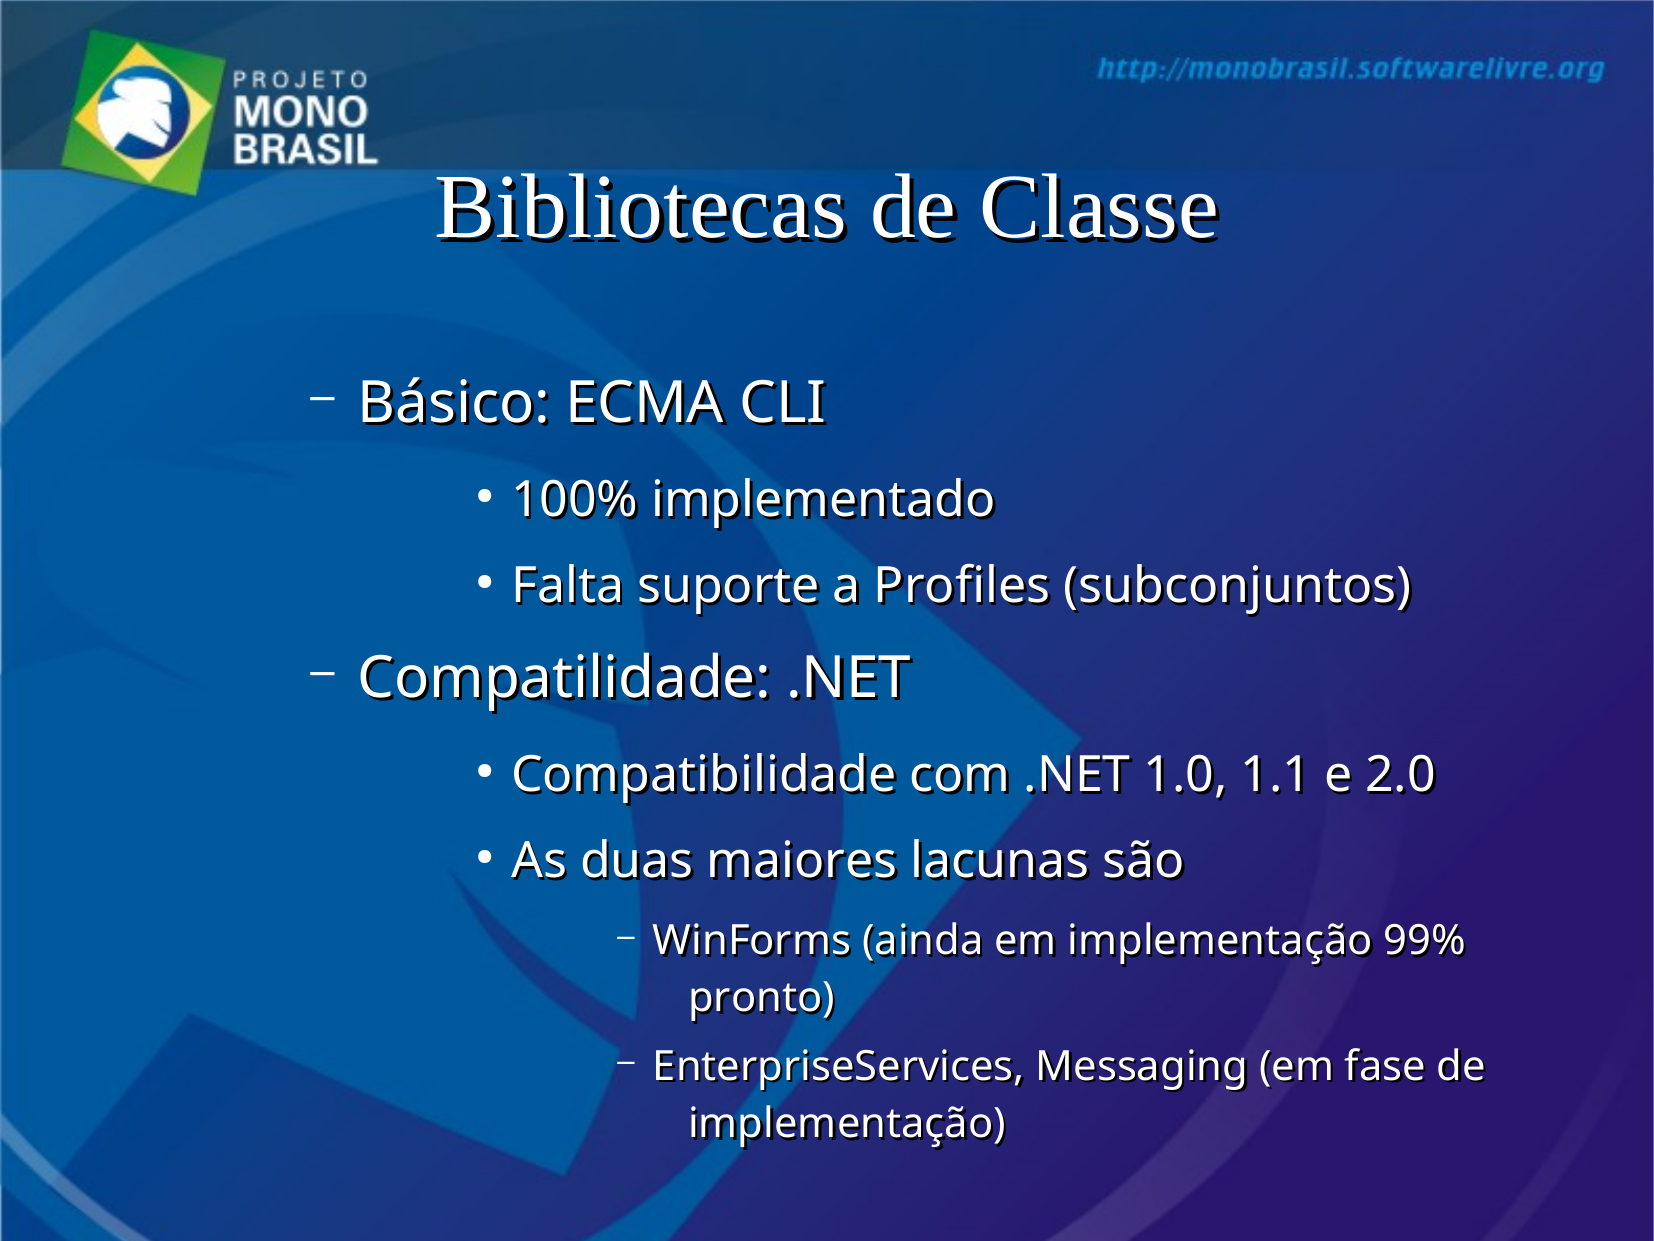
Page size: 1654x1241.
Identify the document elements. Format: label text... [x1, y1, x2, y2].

list Básico: ECMA CLI 100% implementado Falta suporte a Profiles (subconjuntos) Compatilidade: .NET Compatibilidade com .NET 1.0, 1.1 e 2.0 As duas maiores lacunas são WinForms (ainda em implementação 99% pronto) EnterpriseServices, Messaging (em fase de implementação) [121, 360, 1534, 1241]
picture [0, 0, 1654, 1241]
title Bibliotecas de Classe [121, 103, 1534, 311]
